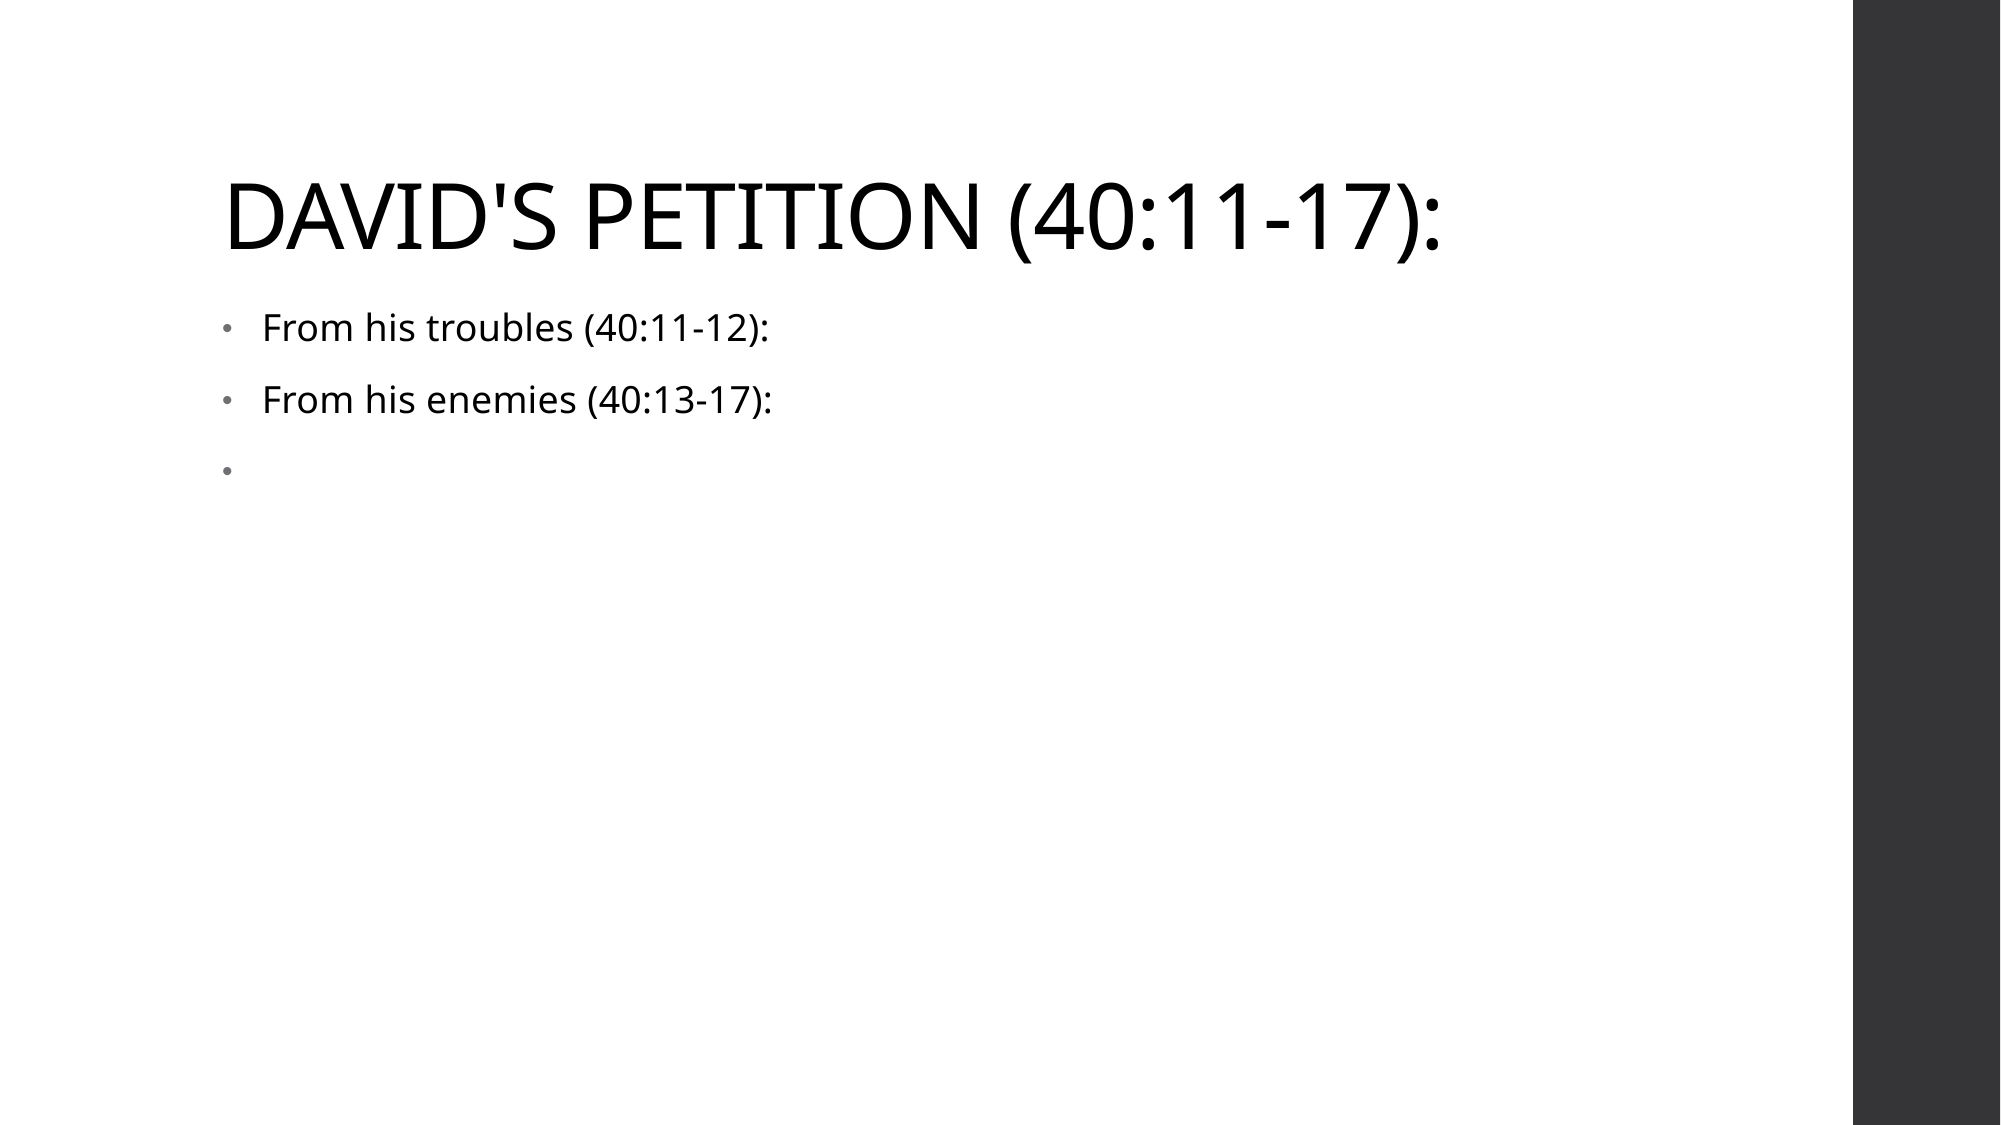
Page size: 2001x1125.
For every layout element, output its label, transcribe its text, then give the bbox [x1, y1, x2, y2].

list From his troubles (40:11-12): From his enemies (40:13-17): [206, 299, 1617, 1014]
title DAVID'S PETITION (40:11-17): [206, 60, 1797, 278]
